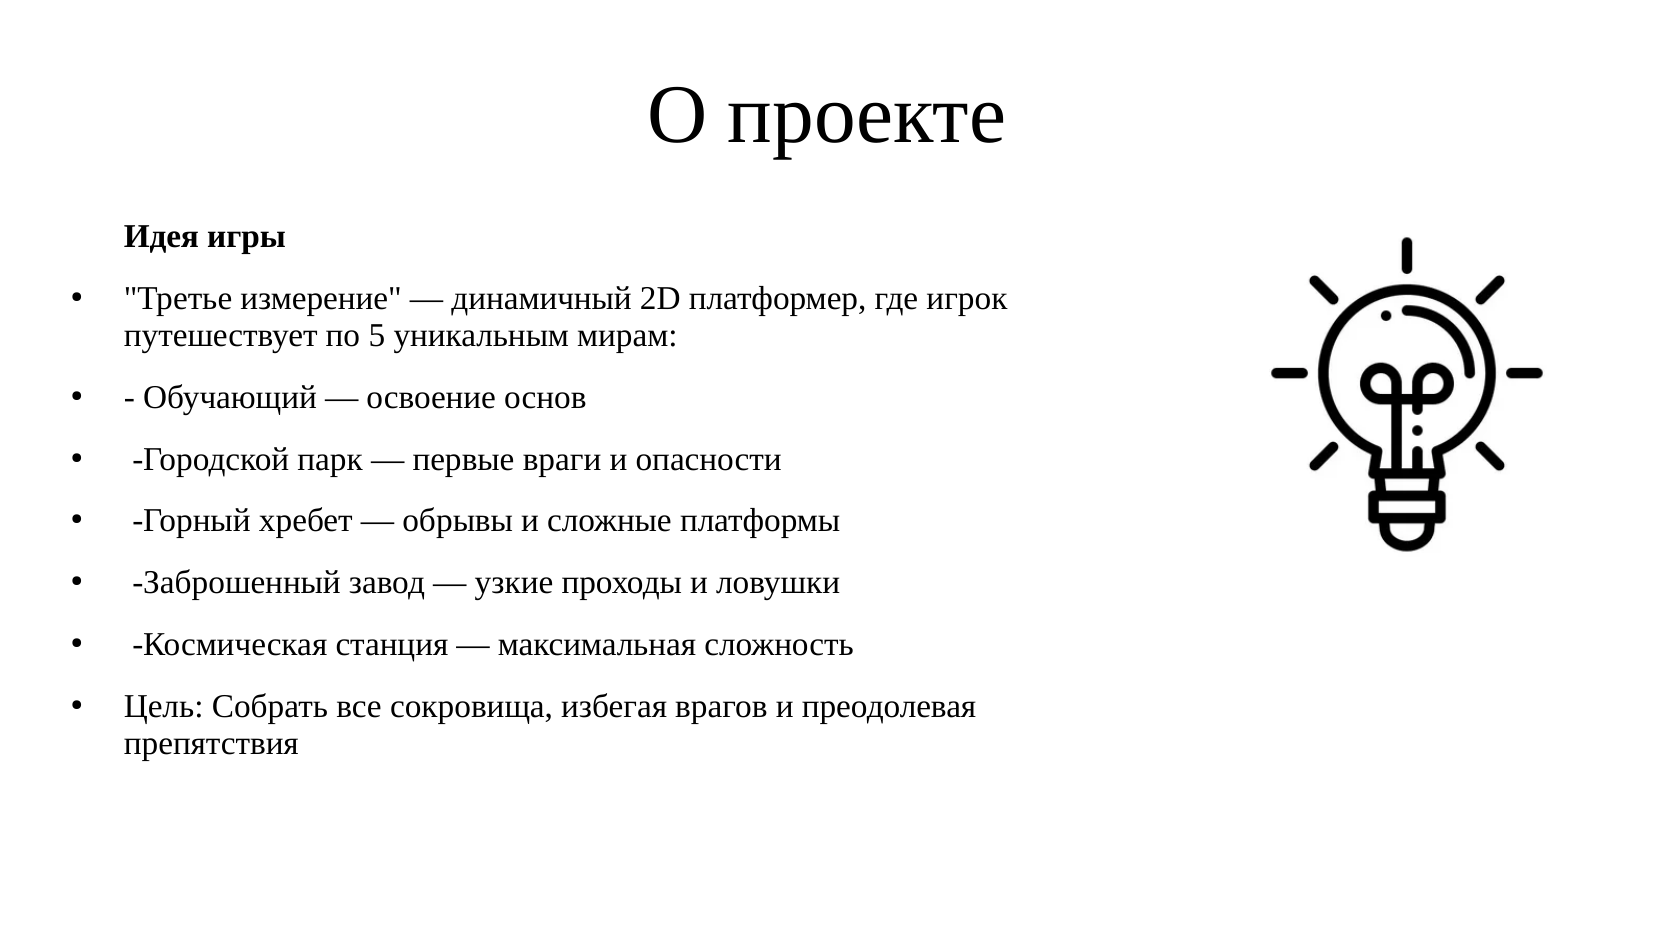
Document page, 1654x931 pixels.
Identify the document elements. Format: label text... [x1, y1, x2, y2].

list Идея игры "Третье измерение" — динамичный 2D платформер, где игрок путешествует по 5 уникальным мирам: - Обучающий — освоение основ -Городской парк — первые враги и опасности -Горный хребет — обрывы и сложные платформы -Заброшенный завод — узкие проходы и ловушки -Космическая станция — максимальная сложность Цель: Собрать все сокровища, избегая врагов и преодолевая препятствия [53, 217, 1034, 798]
title О проекте [82, 37, 1571, 193]
picture [1240, 227, 1574, 562]
